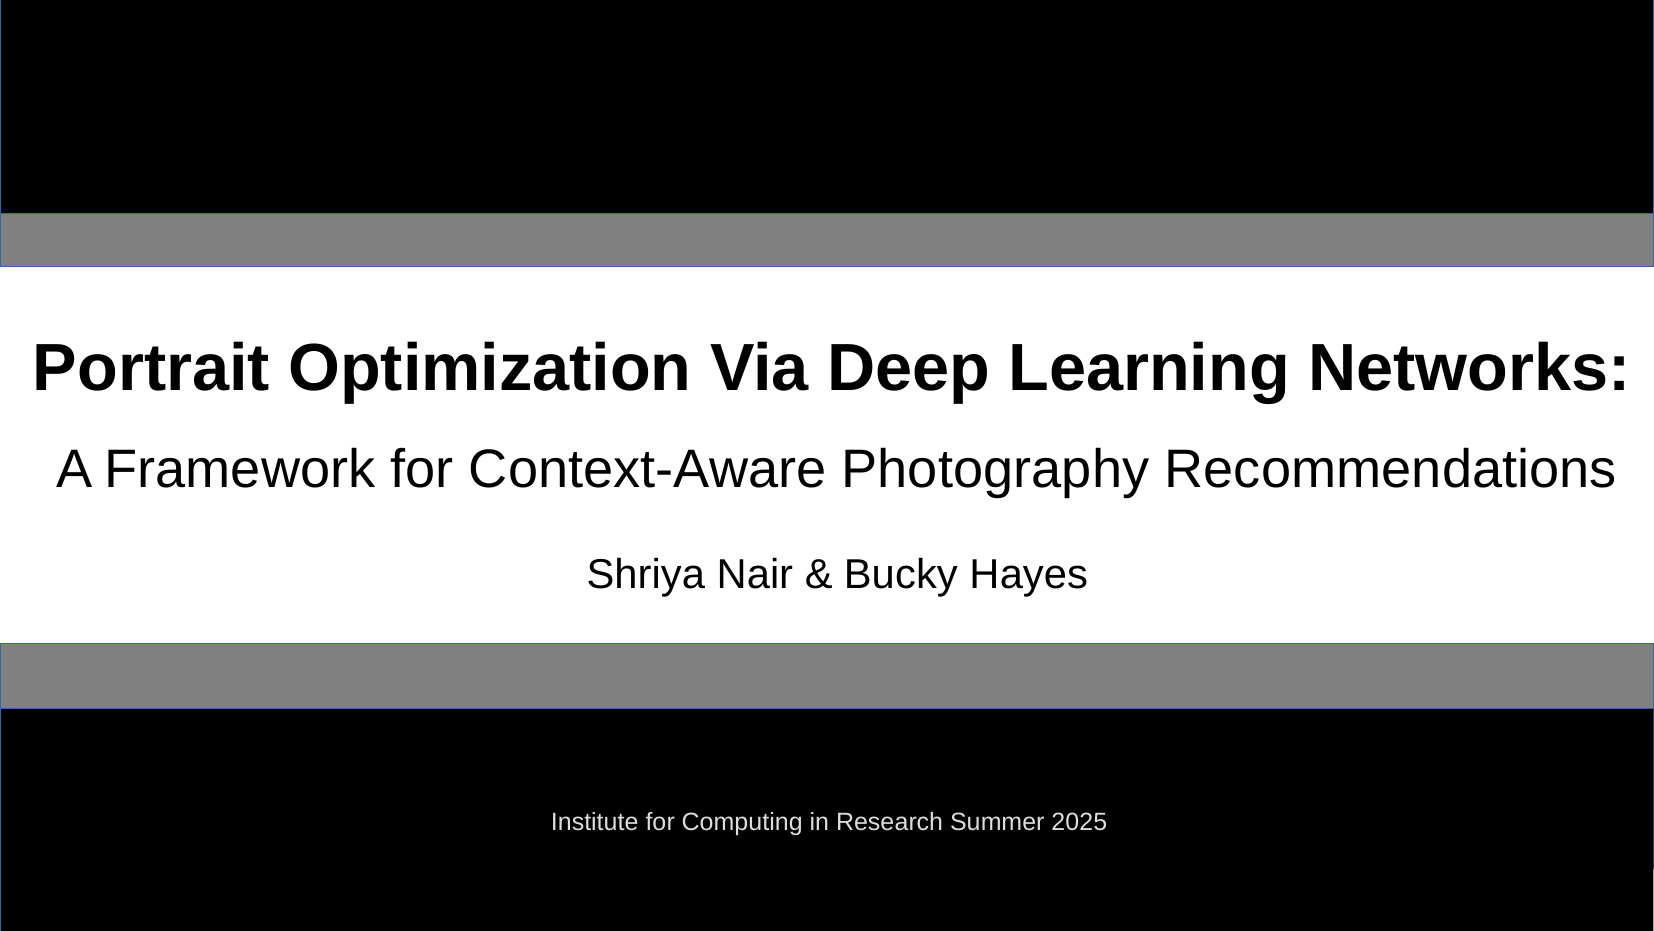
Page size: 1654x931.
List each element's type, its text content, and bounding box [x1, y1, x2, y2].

subtitle A Framework for Context-Aware Photography Recommendations Shriya Nair & Bucky Hayes [0, 404, 1654, 632]
title Portrait Optimization Via Deep Learning Networks: [5, 289, 1654, 404]
text_box [0, 643, 1654, 708]
text_box [0, 0, 1654, 267]
text_box Institute for Computing in Research Summer 2025 [0, 708, 1654, 931]
